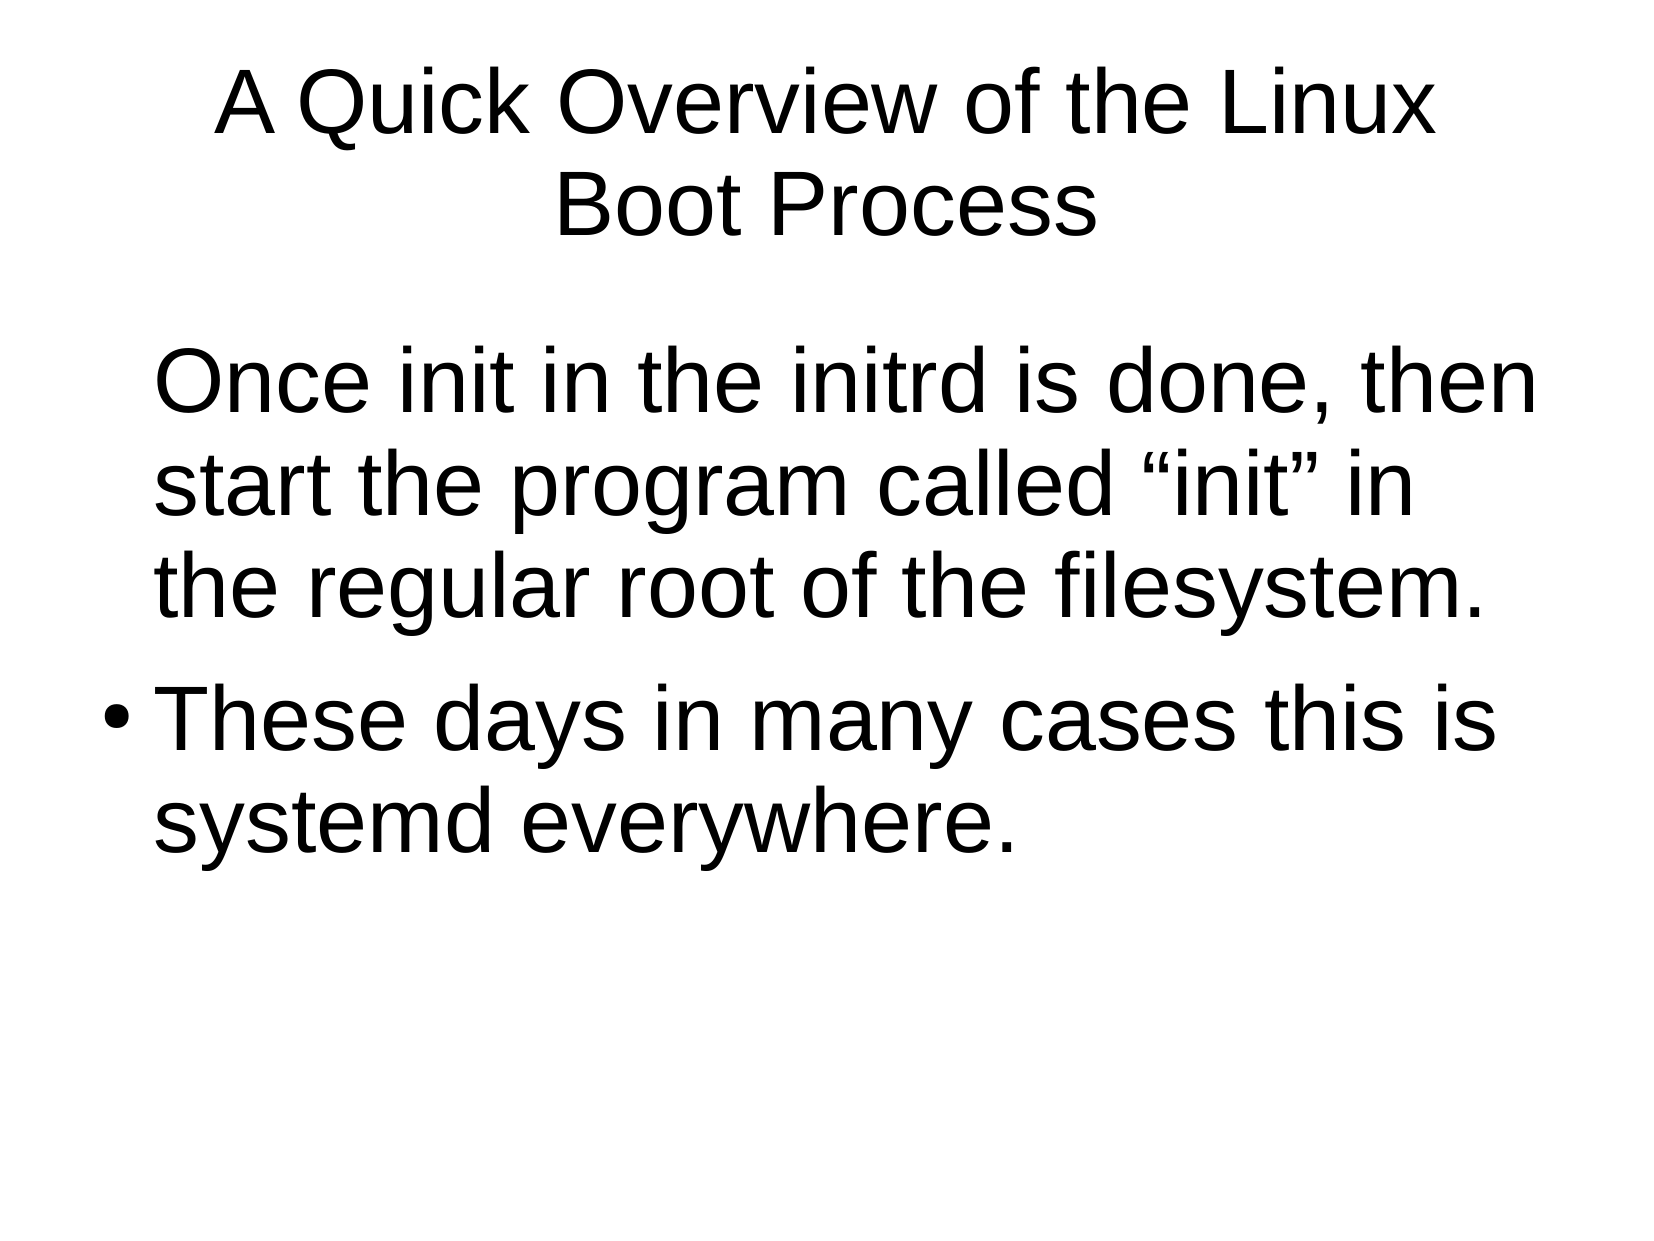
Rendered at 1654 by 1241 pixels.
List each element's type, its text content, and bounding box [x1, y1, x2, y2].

list Once init in the initrd is done, then start the program called “init” in the regular root of the filesystem. These days in many cases this is systemd everywhere. [82, 330, 1571, 1216]
title A Quick Overview of the Linux Boot Process [82, 49, 1571, 257]
